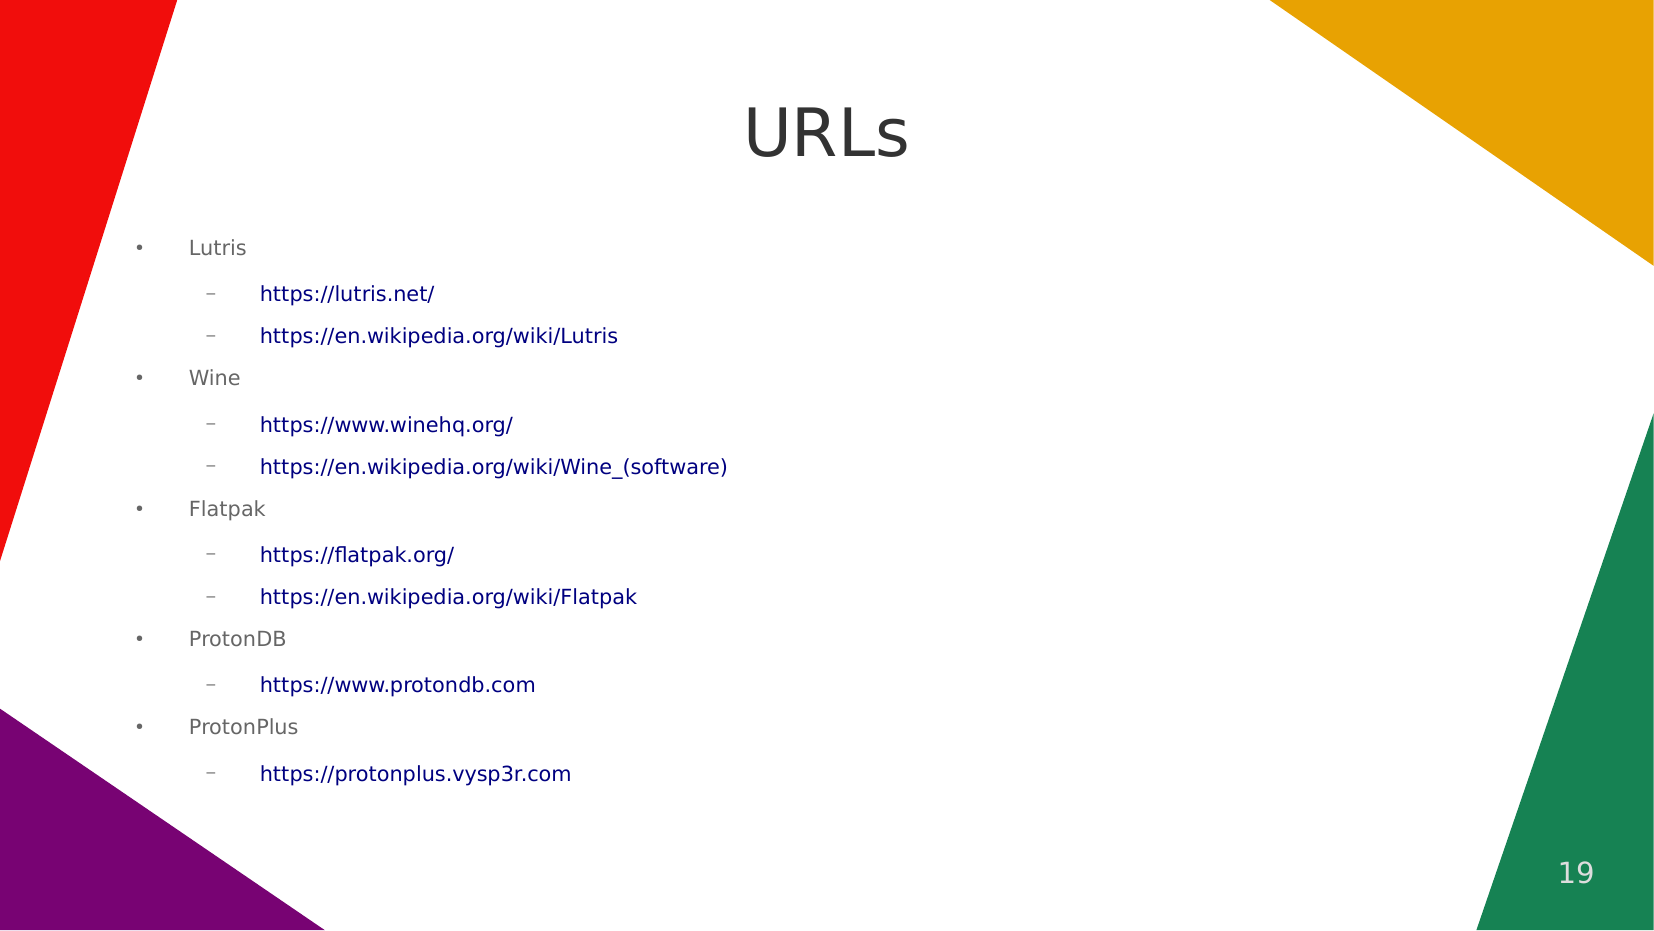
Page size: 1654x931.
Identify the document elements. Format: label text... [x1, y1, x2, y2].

list Lutris https://lutris.net/ https://en.wikipedia.org/wiki/Lutris Wine https://www.winehq.org/ https://en.wikipedia.org/wiki/Wine_(software) Flatpak https://flatpak.org/ https://en.wikipedia.org/wiki/Flatpak ProtonDB https://www.protondb.com ProtonPlus https://protonplus.vysp3r.com [118, 236, 1536, 827]
title URLs [118, 59, 1536, 207]
